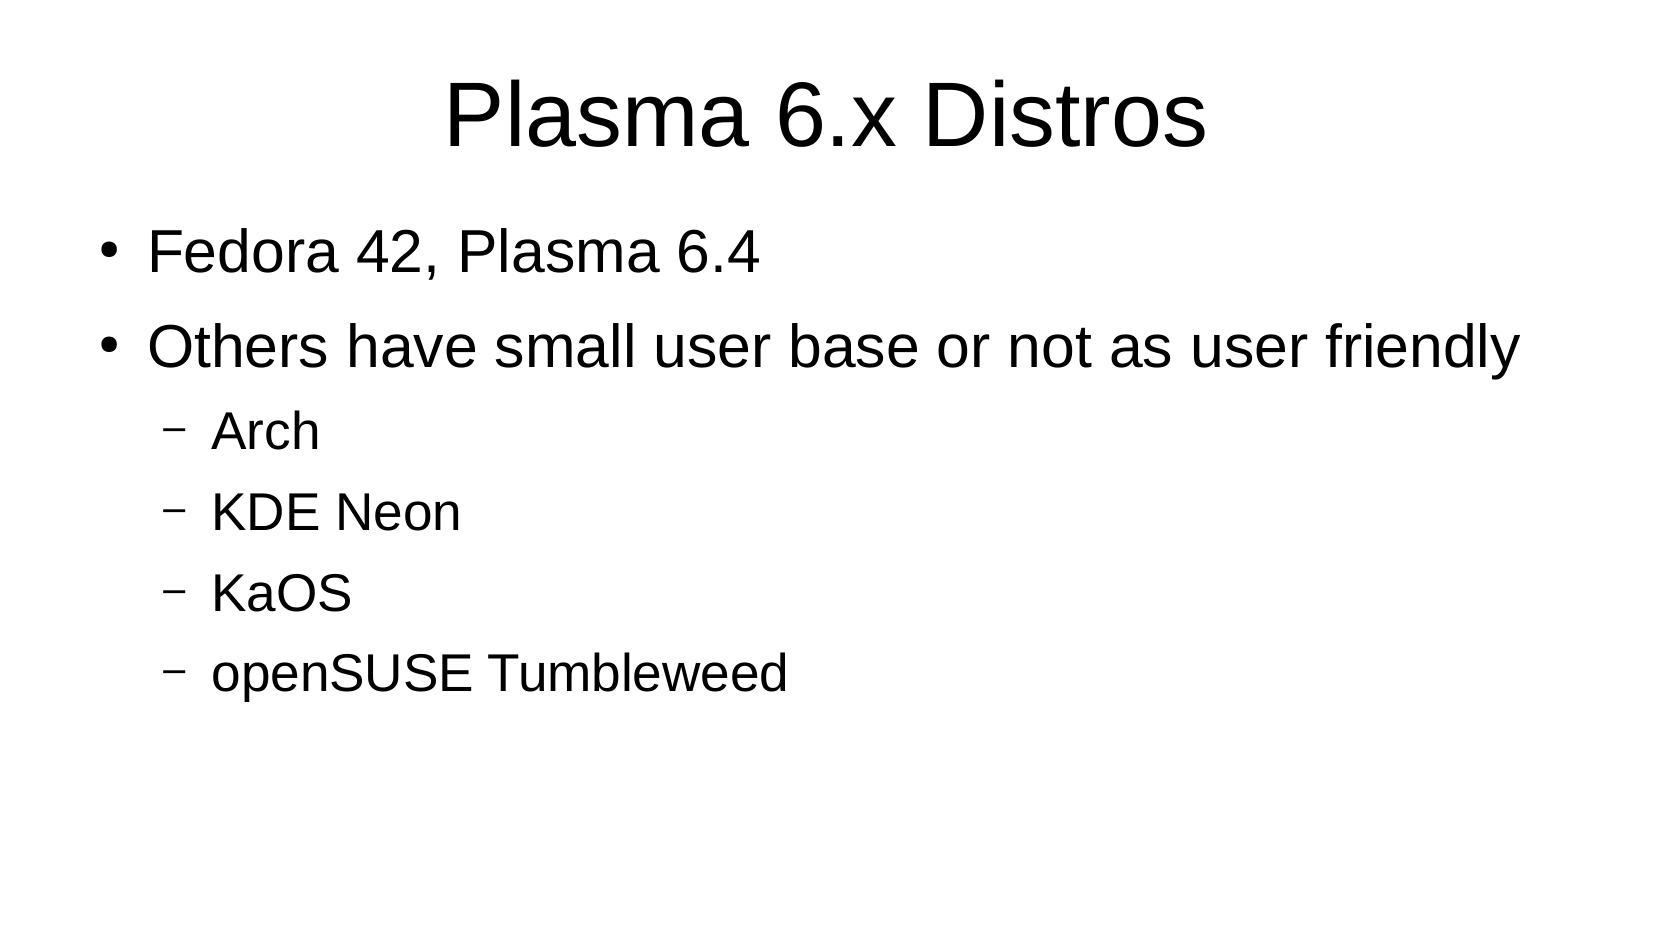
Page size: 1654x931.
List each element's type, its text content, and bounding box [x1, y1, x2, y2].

list Fedora 42, Plasma 6.4 Others have small user base or not as user friendly Arch KDE Neon KaOS openSUSE Tumbleweed [82, 217, 1571, 758]
title Plasma 6.x Distros [82, 37, 1571, 193]
